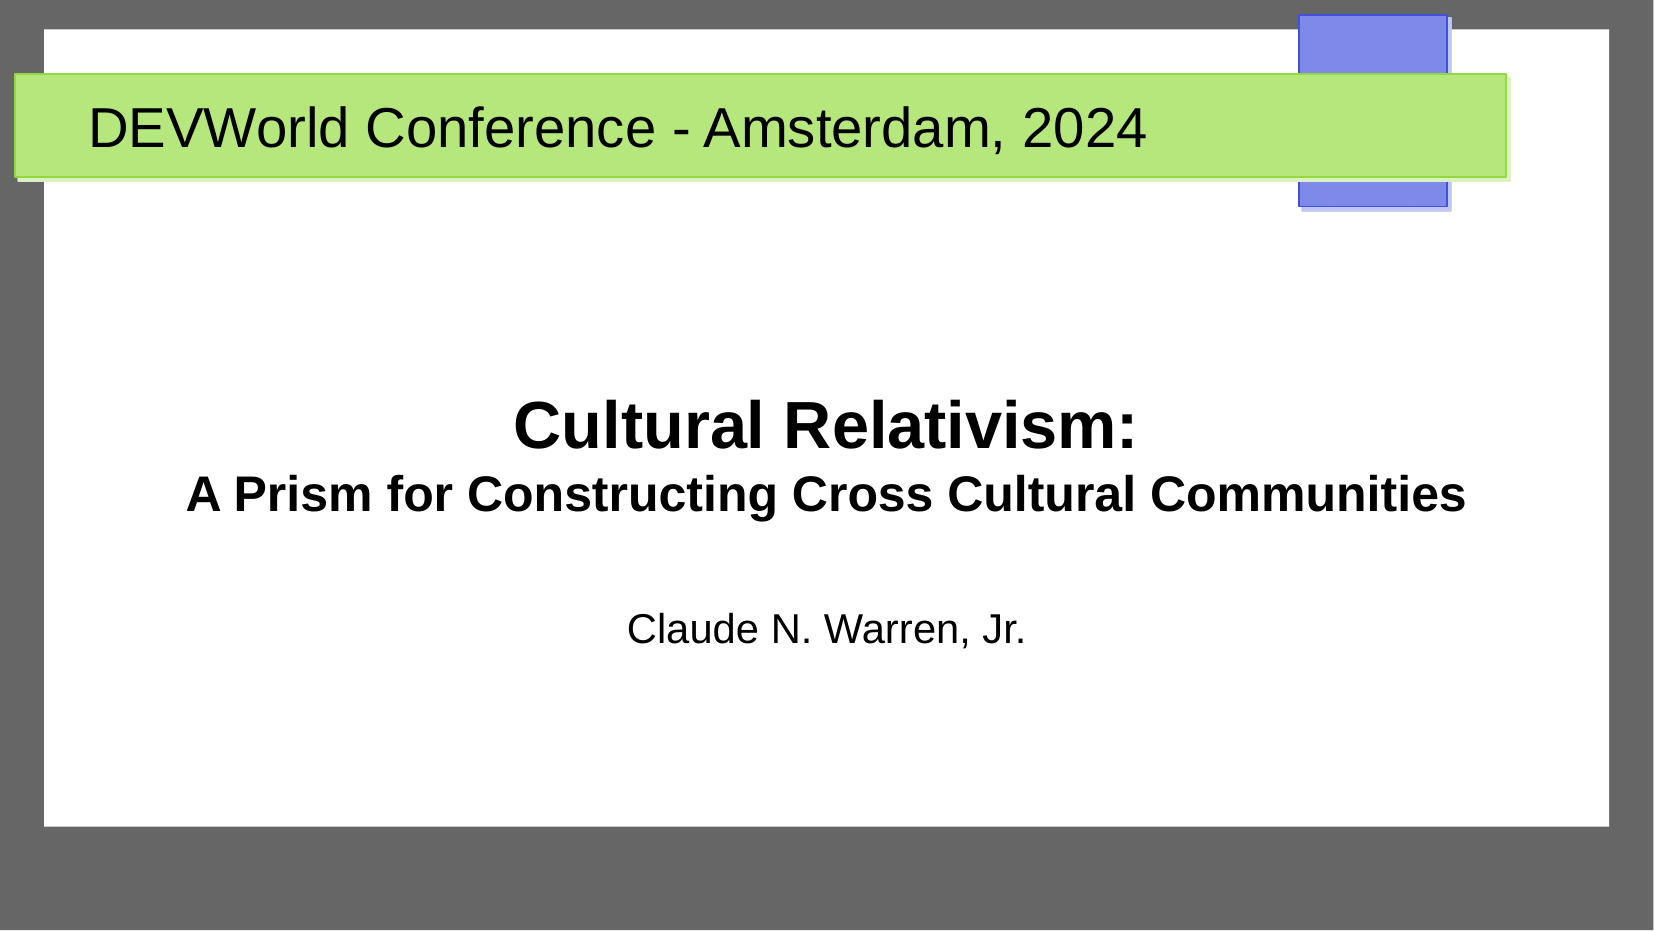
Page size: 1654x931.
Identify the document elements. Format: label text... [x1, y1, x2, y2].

text_box Cultural Relativism: A Prism for Constructing Cross Cultural Communities Claude N. Warren, Jr. [88, 221, 1565, 812]
text_box DEVWorld Conference - Amsterdam, 2024 [88, 73, 1506, 178]
